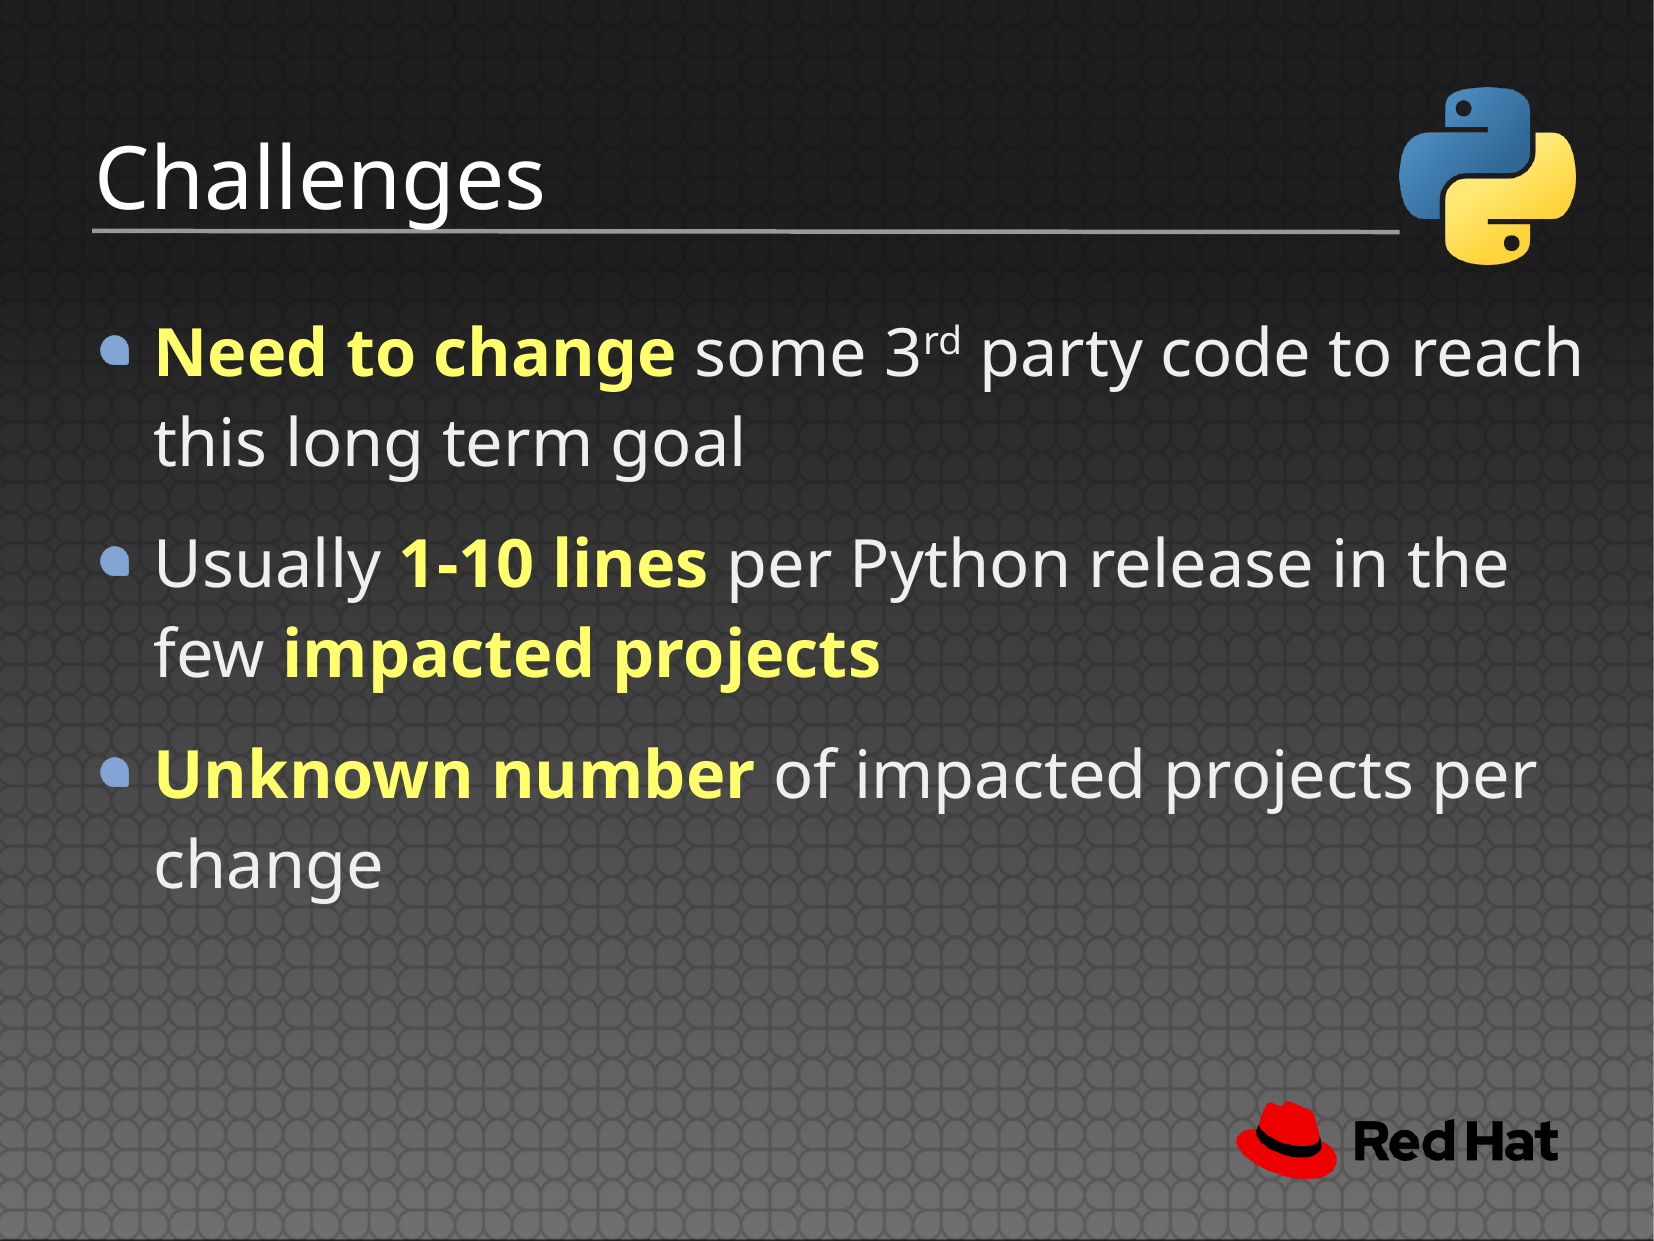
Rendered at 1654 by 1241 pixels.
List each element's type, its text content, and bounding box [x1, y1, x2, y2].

picture [0, 0, 1654, 1241]
title Challenges [94, 100, 1426, 251]
list Need to change some 3rd party code to reach this long term goal Usually 1-10 lines per Python release in the few impacted projects Unknown number of impacted projects per change [82, 304, 1629, 1045]
